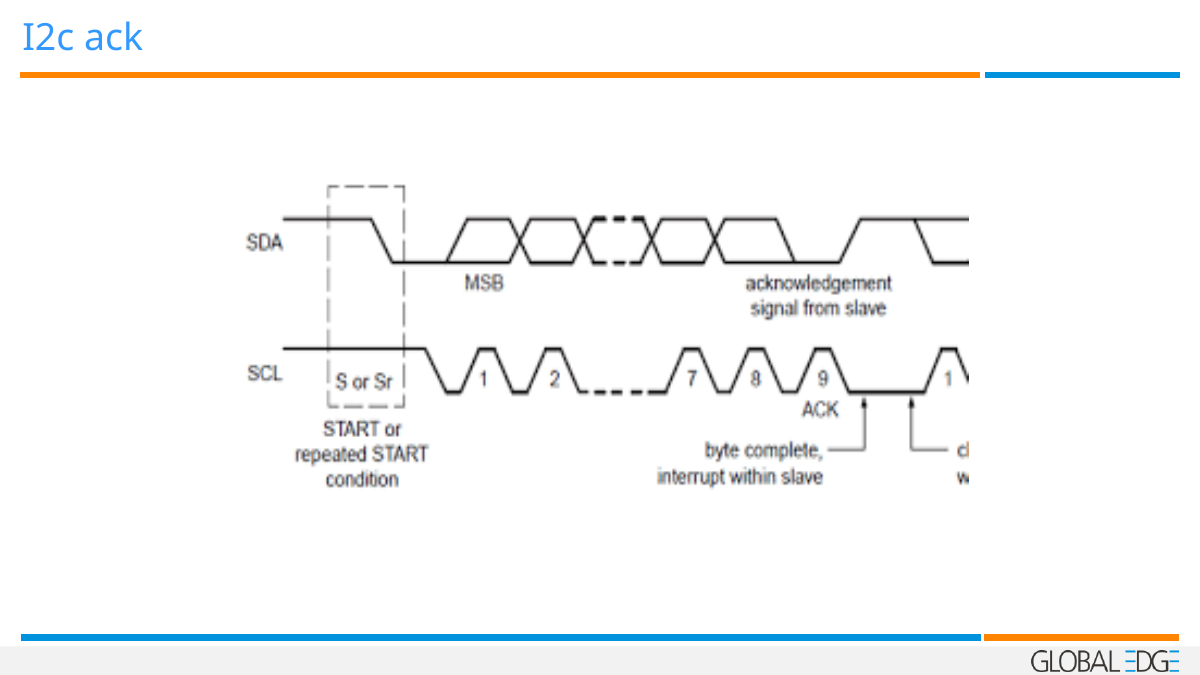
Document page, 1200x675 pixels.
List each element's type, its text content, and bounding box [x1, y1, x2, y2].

picture [188, 153, 969, 508]
title I2c ack [12, 9, 1088, 63]
picture [1031, 650, 1179, 672]
